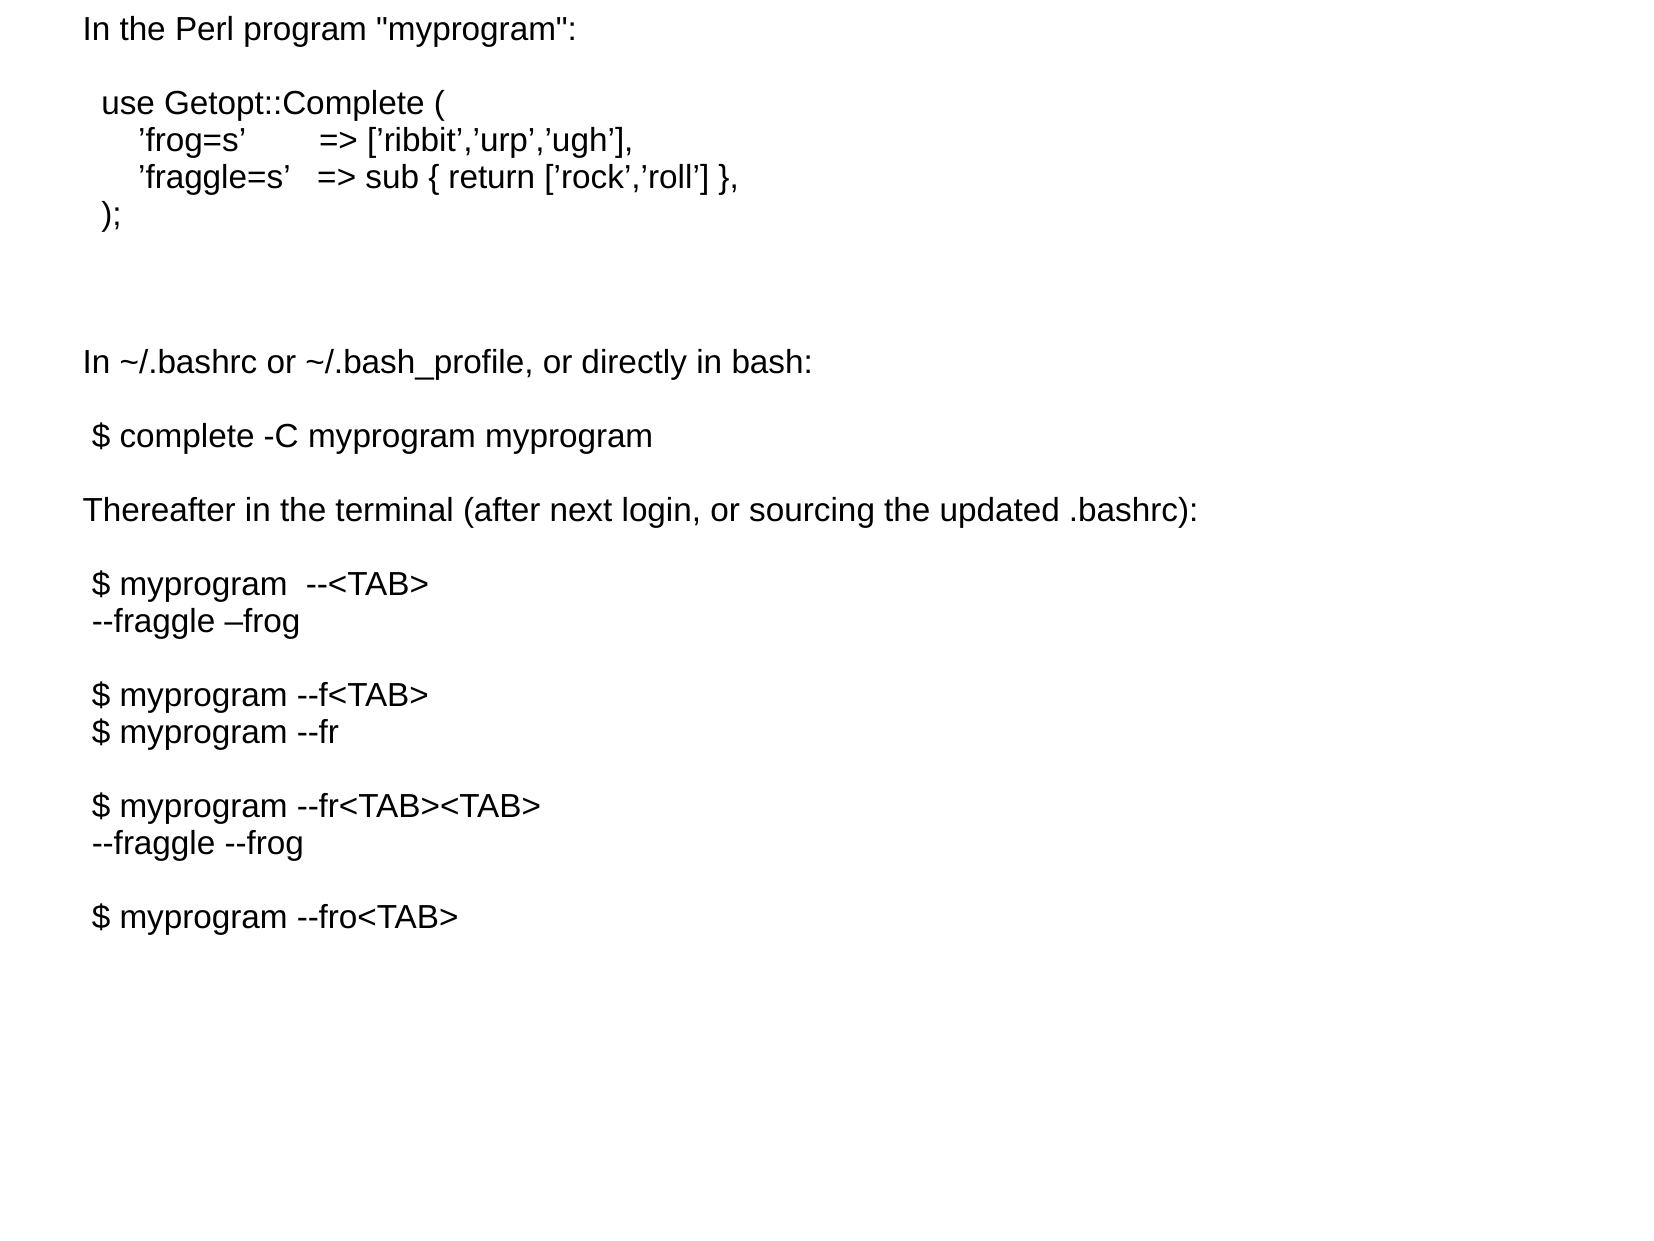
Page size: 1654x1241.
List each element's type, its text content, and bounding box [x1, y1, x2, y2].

subtitle In the Perl program "myprogram": use Getopt::Complete ( ’frog=s’ => [’ribbit’,’urp’,’ugh’], ’fraggle=s’ => sub { return [’rock’,’roll’] }, ); In ~/.bashrc or ~/.bash_profile, or directly in bash: $ complete ‐C myprogram myprogram Thereafter in the terminal (after next login, or sourcing the updated .bashrc): $ myprogram --<TAB> --fraggle –frog $ myprogram ‐‐f<TAB> $ myprogram ‐‐fr $ myprogram ‐‐fr<TAB><TAB> --fraggle --frog $ myprogram ‐‐fro<TAB> [82, 10, 1571, 1070]
